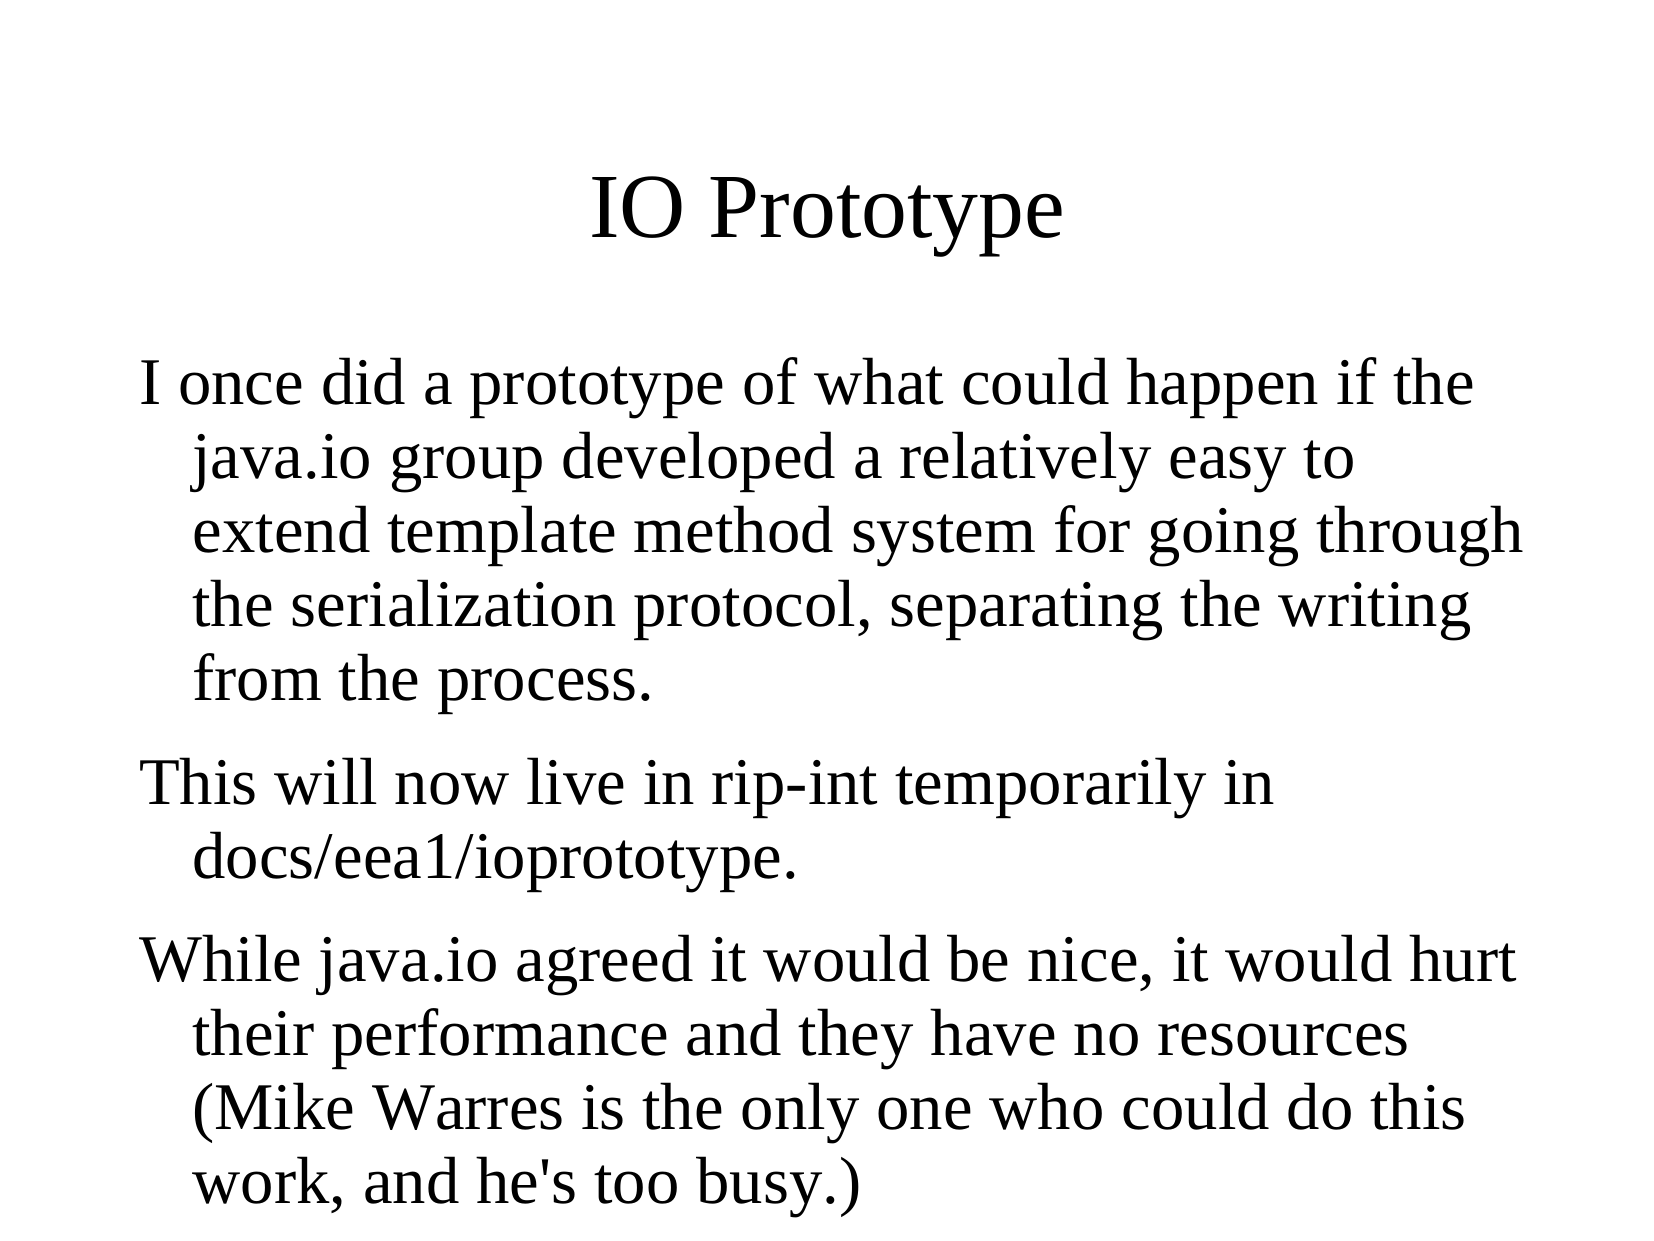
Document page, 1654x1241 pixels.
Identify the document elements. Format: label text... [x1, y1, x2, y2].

title IO Prototype [121, 102, 1534, 311]
list I once did a prototype of what could happen if the java.io group developed a relatively easy to extend template method system for going through the serialization protocol, separating the writing from the process. This will now live in rip-int temporarily in docs/eea1/ioprototype. While java.io agreed it would be nice, it would hurt their performance and they have no resources (Mike Warres is the only one who could do this work, and he's too busy.) [121, 344, 1534, 1241]
